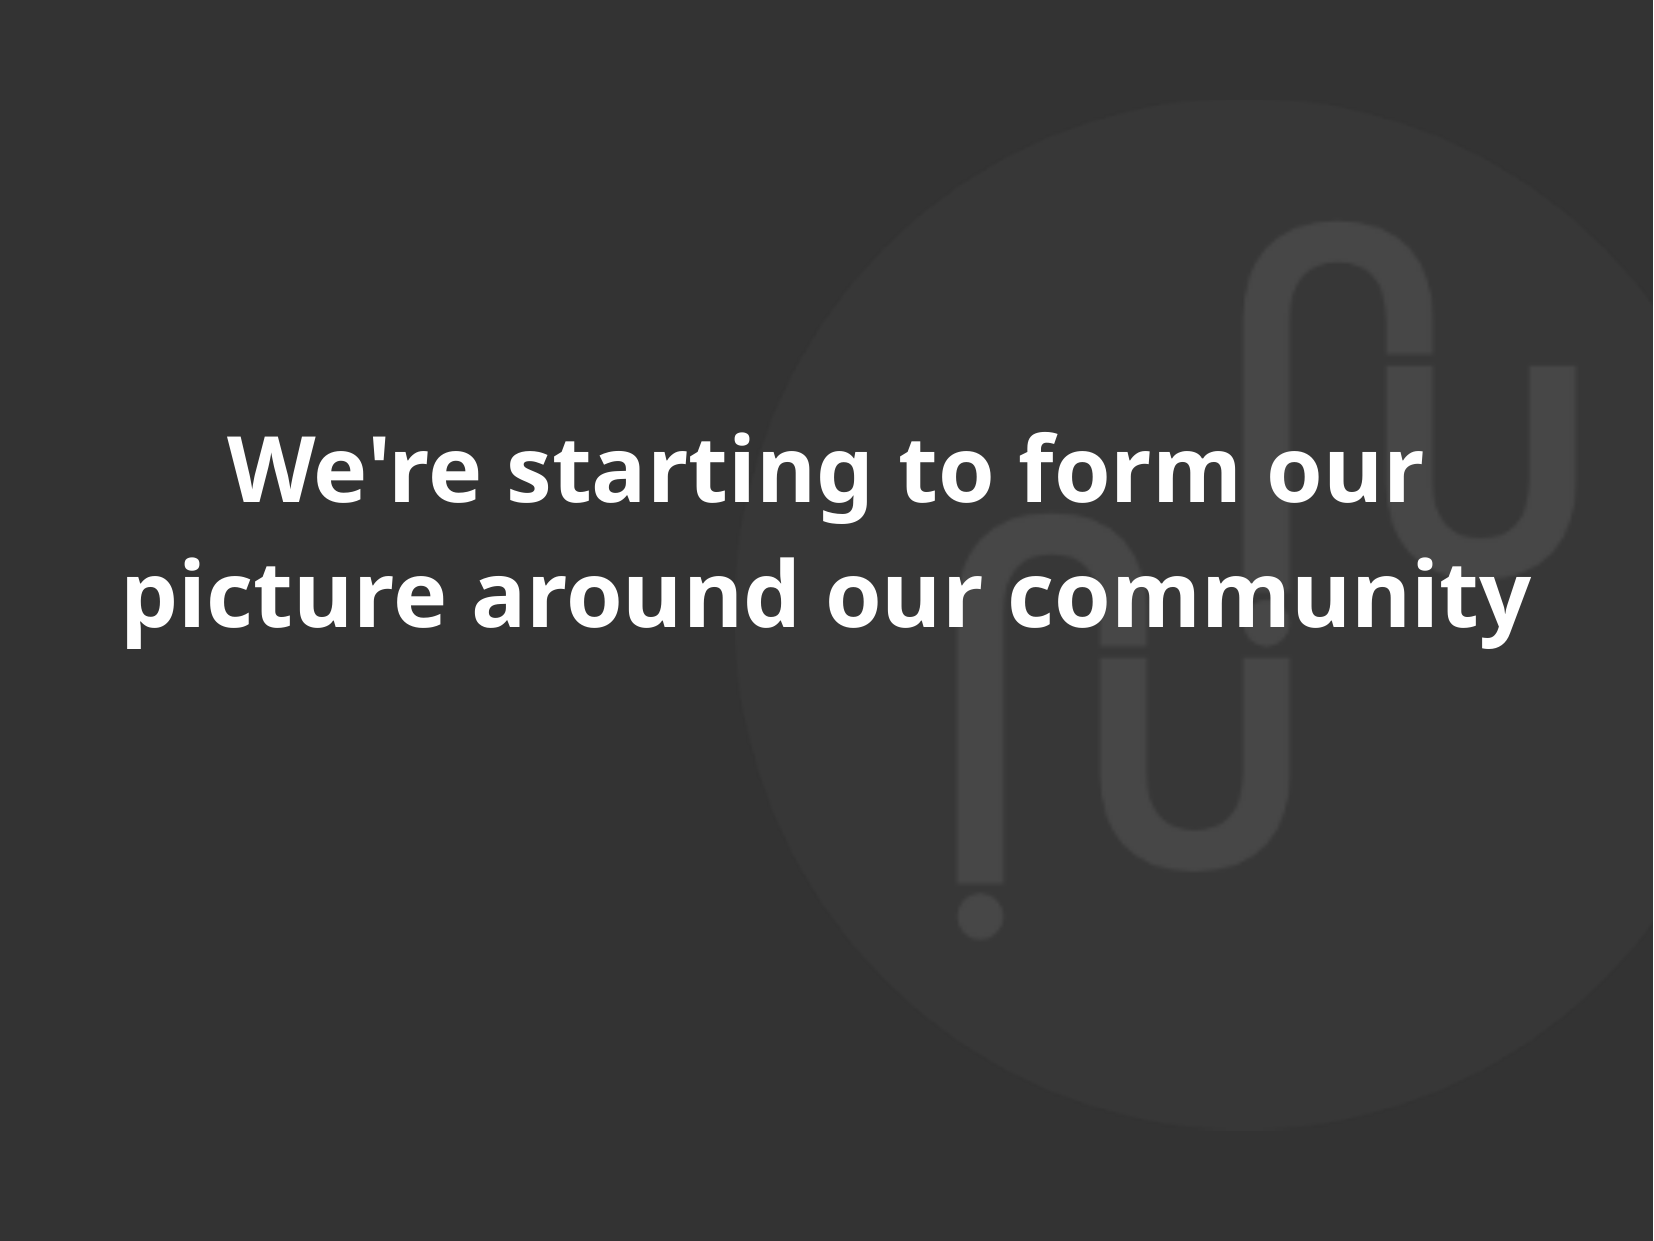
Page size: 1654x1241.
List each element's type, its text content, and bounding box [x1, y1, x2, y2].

picture [735, 100, 1654, 1131]
subtitle We're starting to form our picture around our community [82, 49, 1571, 1010]
